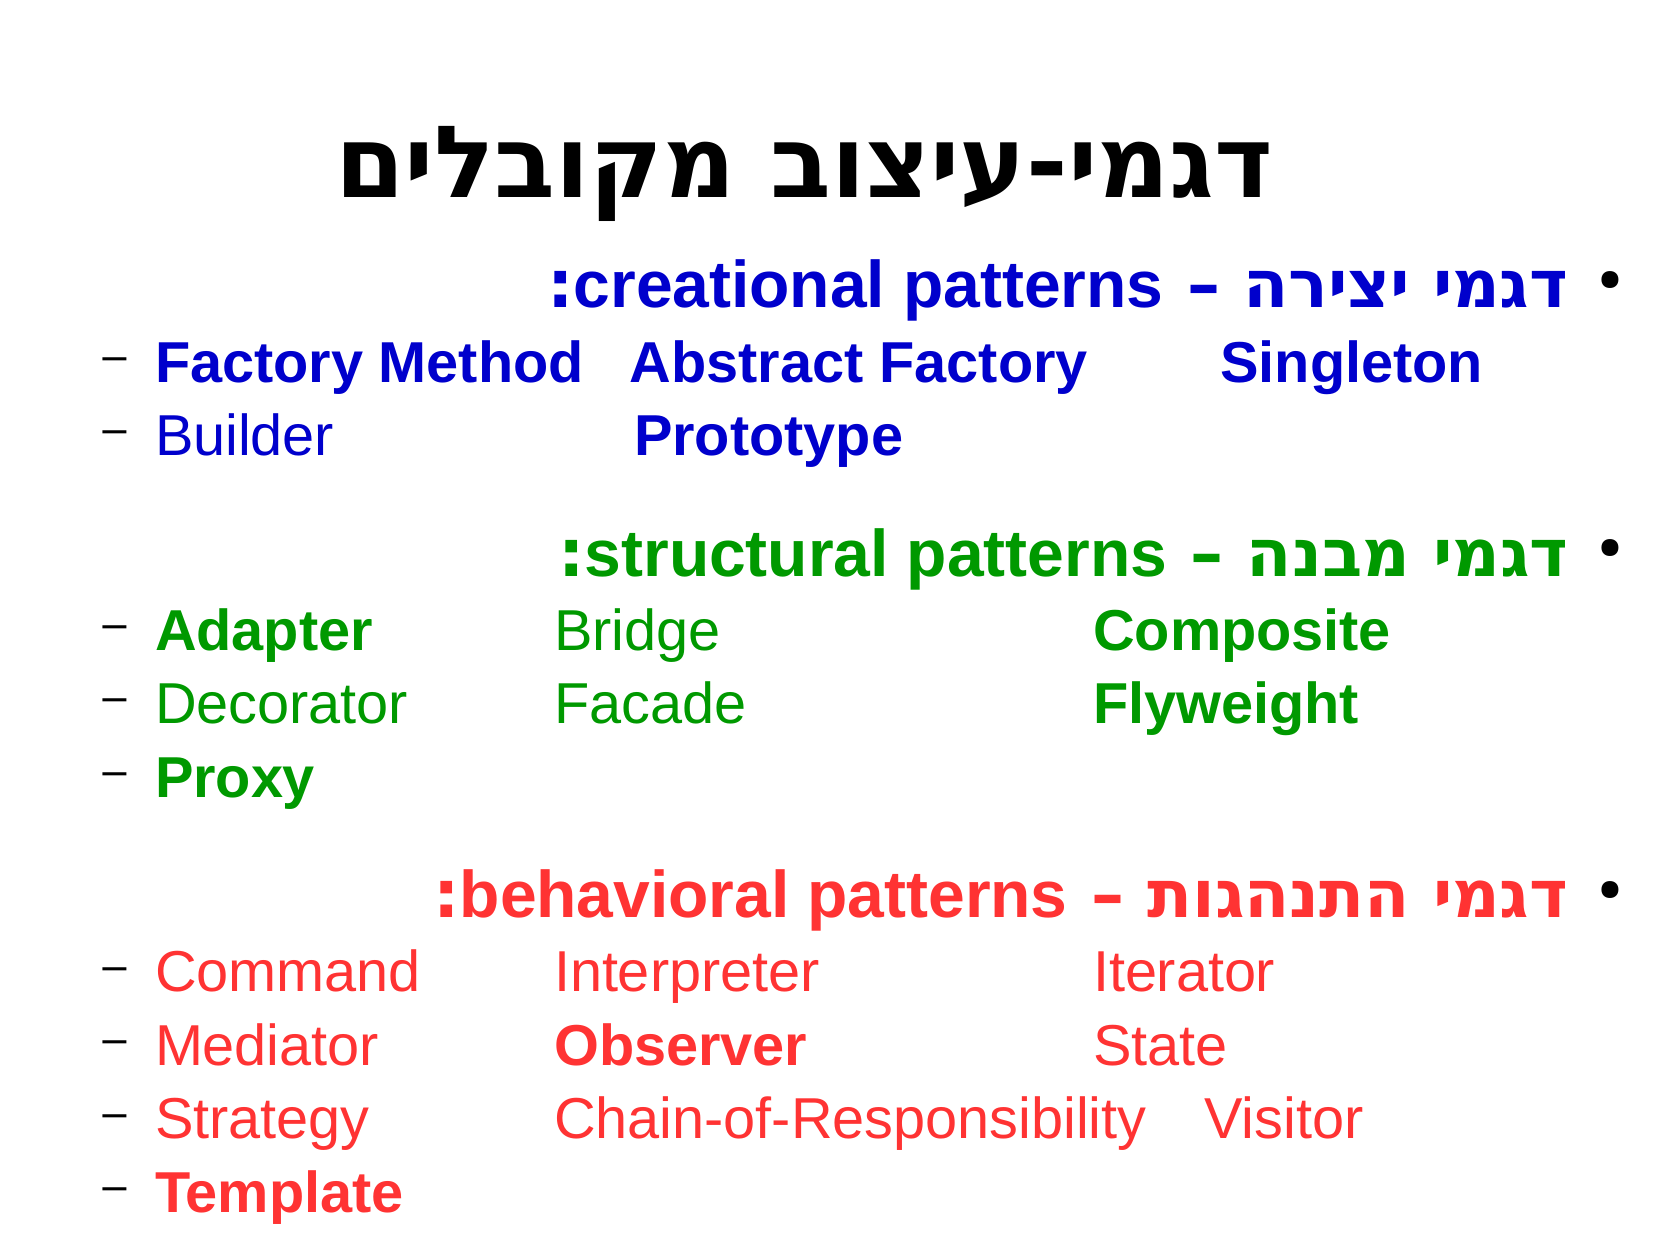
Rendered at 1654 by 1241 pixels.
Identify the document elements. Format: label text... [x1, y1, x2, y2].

title דגמי-עיצוב מקובלים [63, 45, 1546, 234]
list דגמי יצירה – creational patterns: Factory Method Abstract Factory Singleton Builder Prototype דגמי מבנה – structural patterns: Adapter Bridge Composite Decorator Facade Flyweight Proxy דגמי התנהגות – behavioral patterns: Command Interpreter Iterator Mediator Observer State Strategy Chain-of-Responsibility Visitor Template [0, 234, 1654, 1241]
